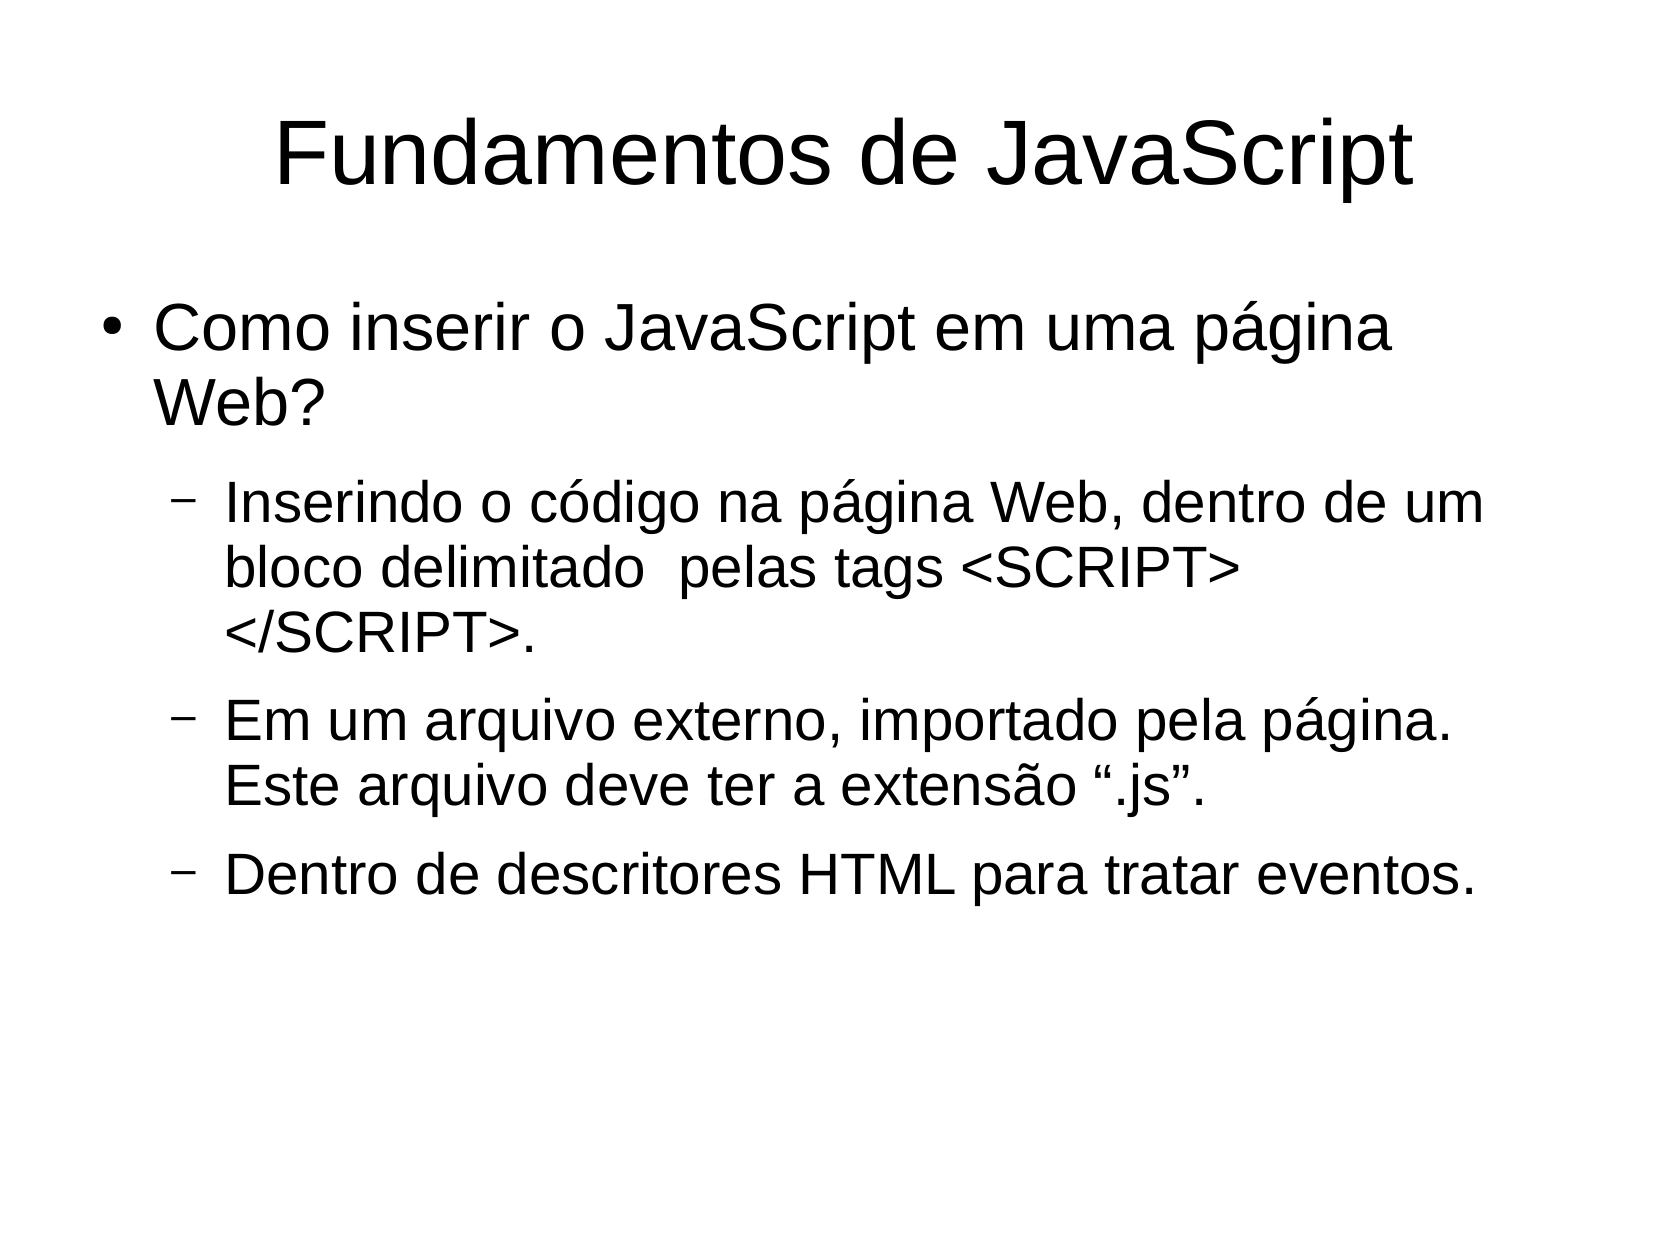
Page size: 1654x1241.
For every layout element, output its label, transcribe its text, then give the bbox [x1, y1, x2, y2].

list Como inserir o JavaScript em uma página Web? Inserindo o código na página Web, dentro de um bloco delimitado pelas tags <SCRIPT> </SCRIPT>. Em um arquivo externo, importado pela página. Este arquivo deve ter a extensão “.js”. Dentro de descritores HTML para tratar eventos. [82, 290, 1571, 1010]
title Fundamentos de JavaScript [82, 49, 1571, 257]
